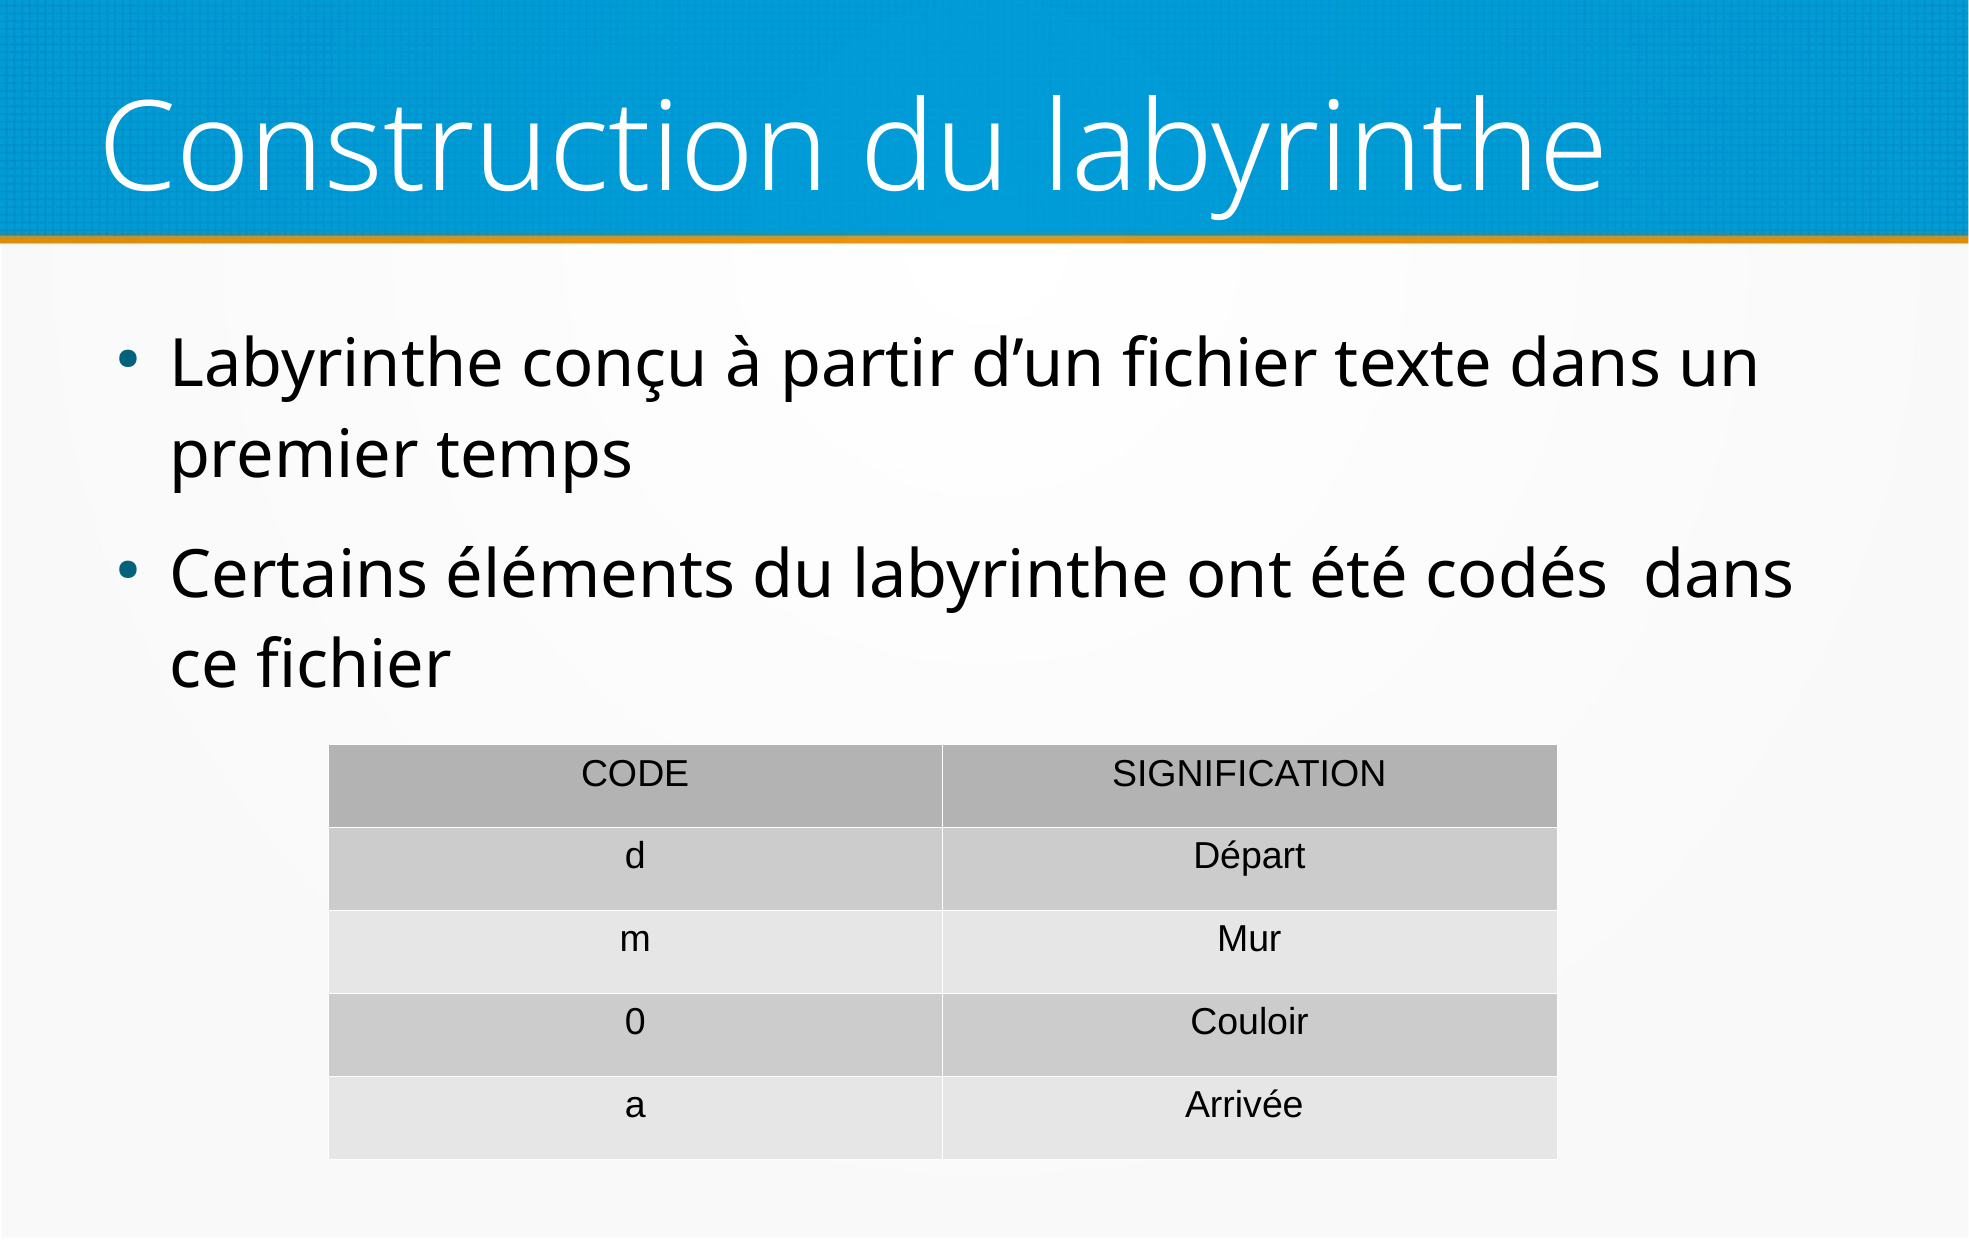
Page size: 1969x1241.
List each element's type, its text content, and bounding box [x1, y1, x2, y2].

table_cell Mur [943, 911, 1557, 993]
table_cell Couloir [943, 994, 1557, 1076]
table_cell 0 [329, 994, 942, 1076]
list Labyrinthe conçu à partir d’un fichier texte dans un premier temps Certains éléments du labyrinthe ont été codés dans ce fichier [98, 315, 1861, 1081]
table_header SIGNIFICATION [943, 745, 1557, 827]
title Construction du labyrinthe [98, 19, 1870, 227]
table_cell Départ [943, 828, 1557, 910]
table_cell m [329, 911, 942, 993]
table_cell Arrivée [943, 1077, 1557, 1159]
picture [0, 233, 1969, 1241]
table_cell d [329, 828, 942, 910]
table_header CODE [329, 745, 942, 827]
table_cell a [329, 1077, 942, 1159]
